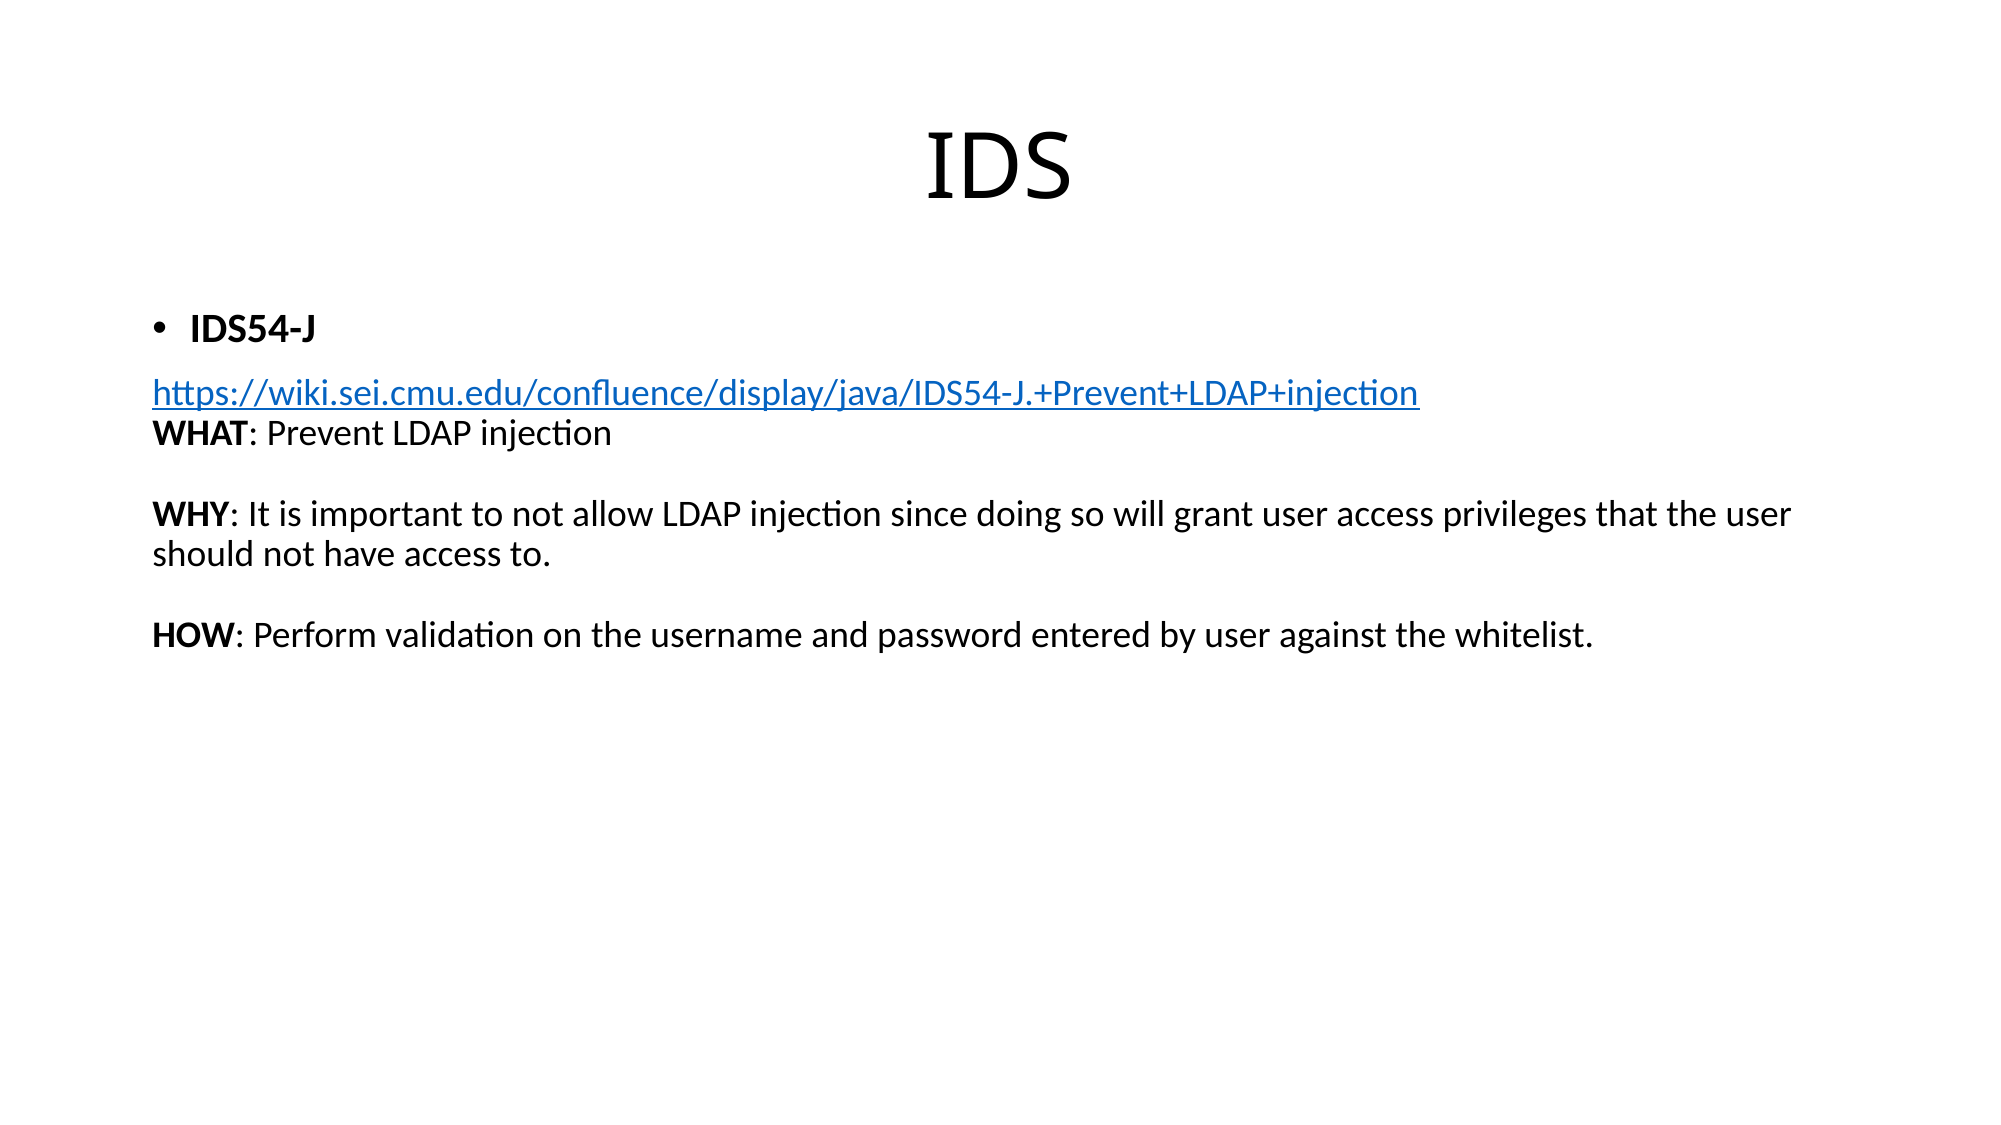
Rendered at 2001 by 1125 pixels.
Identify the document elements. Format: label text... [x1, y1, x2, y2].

text_box IDS [137, 59, 1863, 278]
text_box IDS54-J https://wiki.sei.cmu.edu/confluence/display/java/IDS54-J.+Prevent+LDAP+injection WHAT: Prevent LDAP injection WHY: It is important to not allow LDAP injection since doing so will grant user access privileges that the user should not have access to. HOW: Perform validation on the username and password entered by user against the whitelist. [137, 299, 1863, 726]
